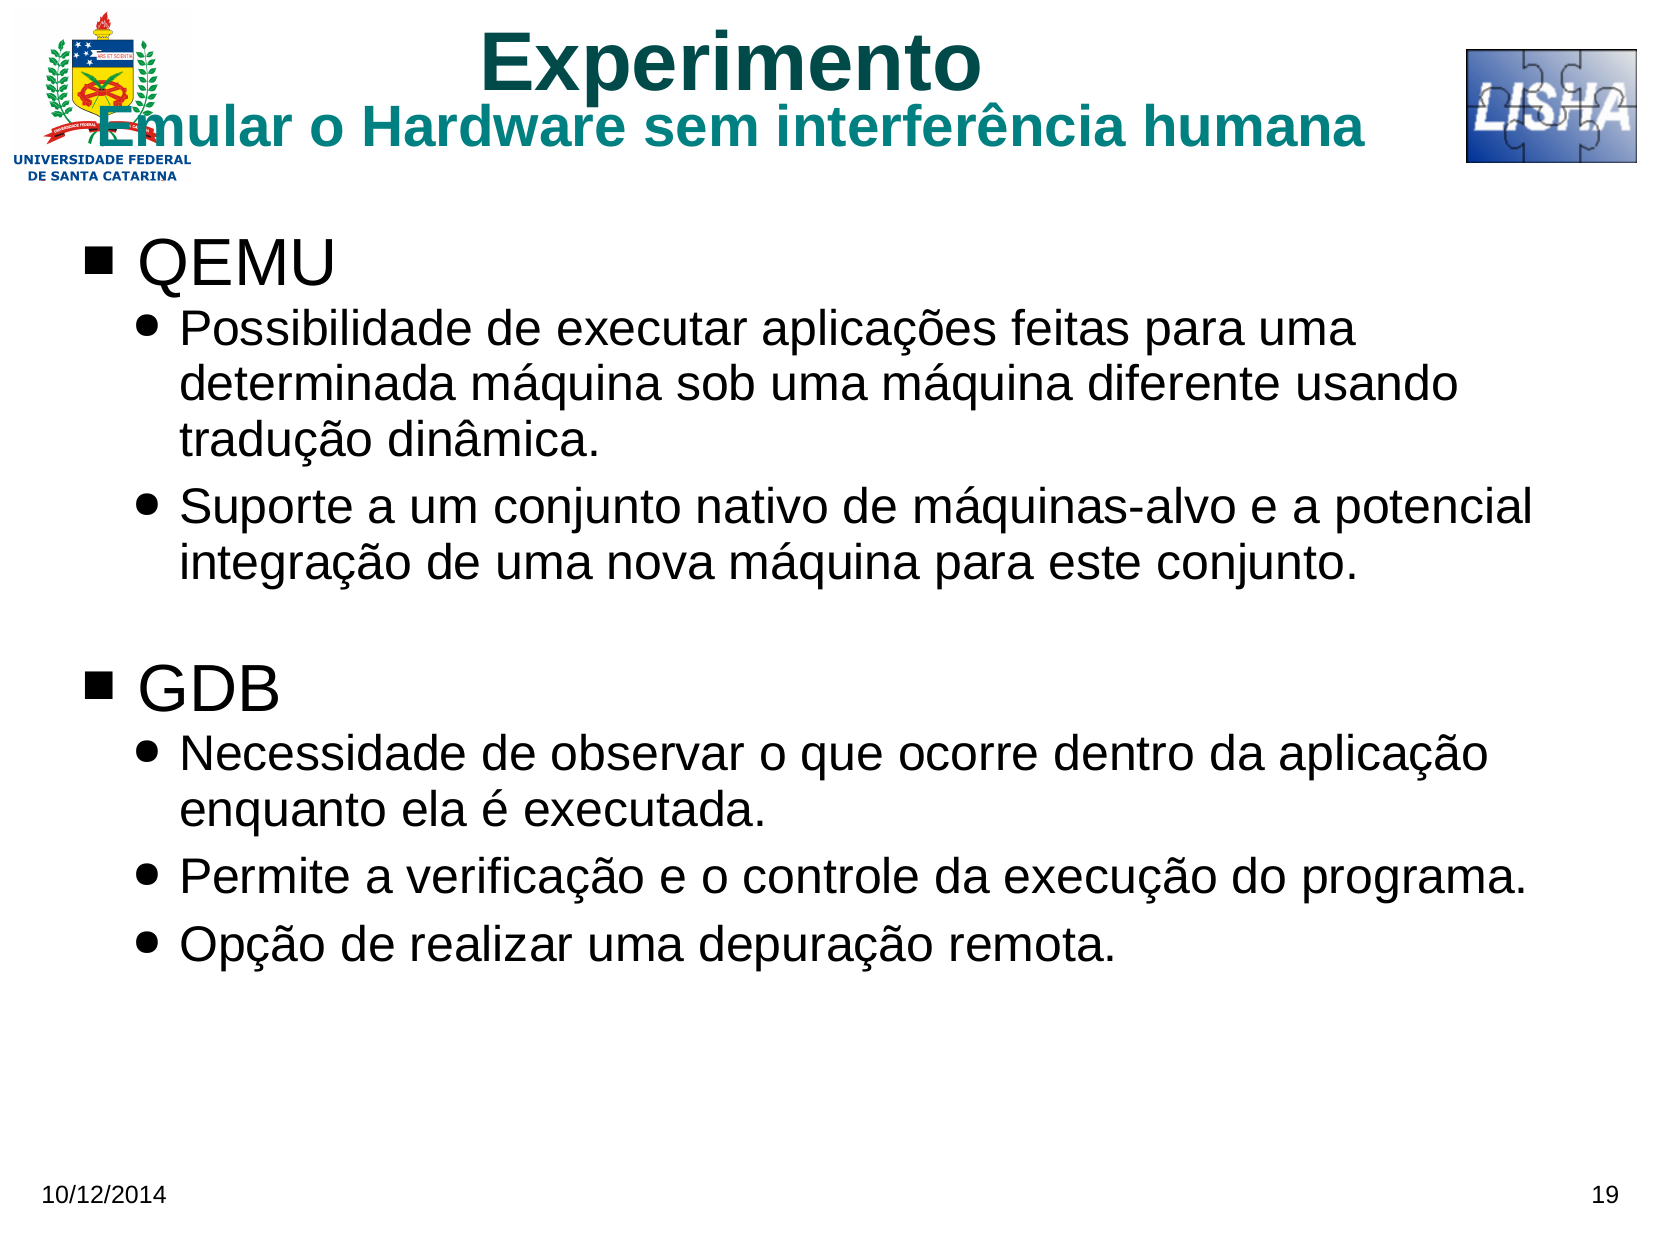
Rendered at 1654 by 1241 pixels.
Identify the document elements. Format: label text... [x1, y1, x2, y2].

title Experimento Emular o Hardware sem interferência humana [37, 9, 1426, 178]
list QEMU Possibilidade de executar aplicações feitas para uma determinada máquina sob uma máquina diferente usando tradução dinâmica. Suporte a um conjunto nativo de máquinas-alvo e a potencial integração de uma nova máquina para este conjunto. GDB Necessidade de observar o que ocorre dentro da aplicação enquanto ela é executada. Permite a verificação e o controle da execução do programa. Opção de realizar uma depuração remota. [37, 225, 1613, 1163]
picture [1466, 49, 1637, 163]
picture [13, 6, 191, 181]
